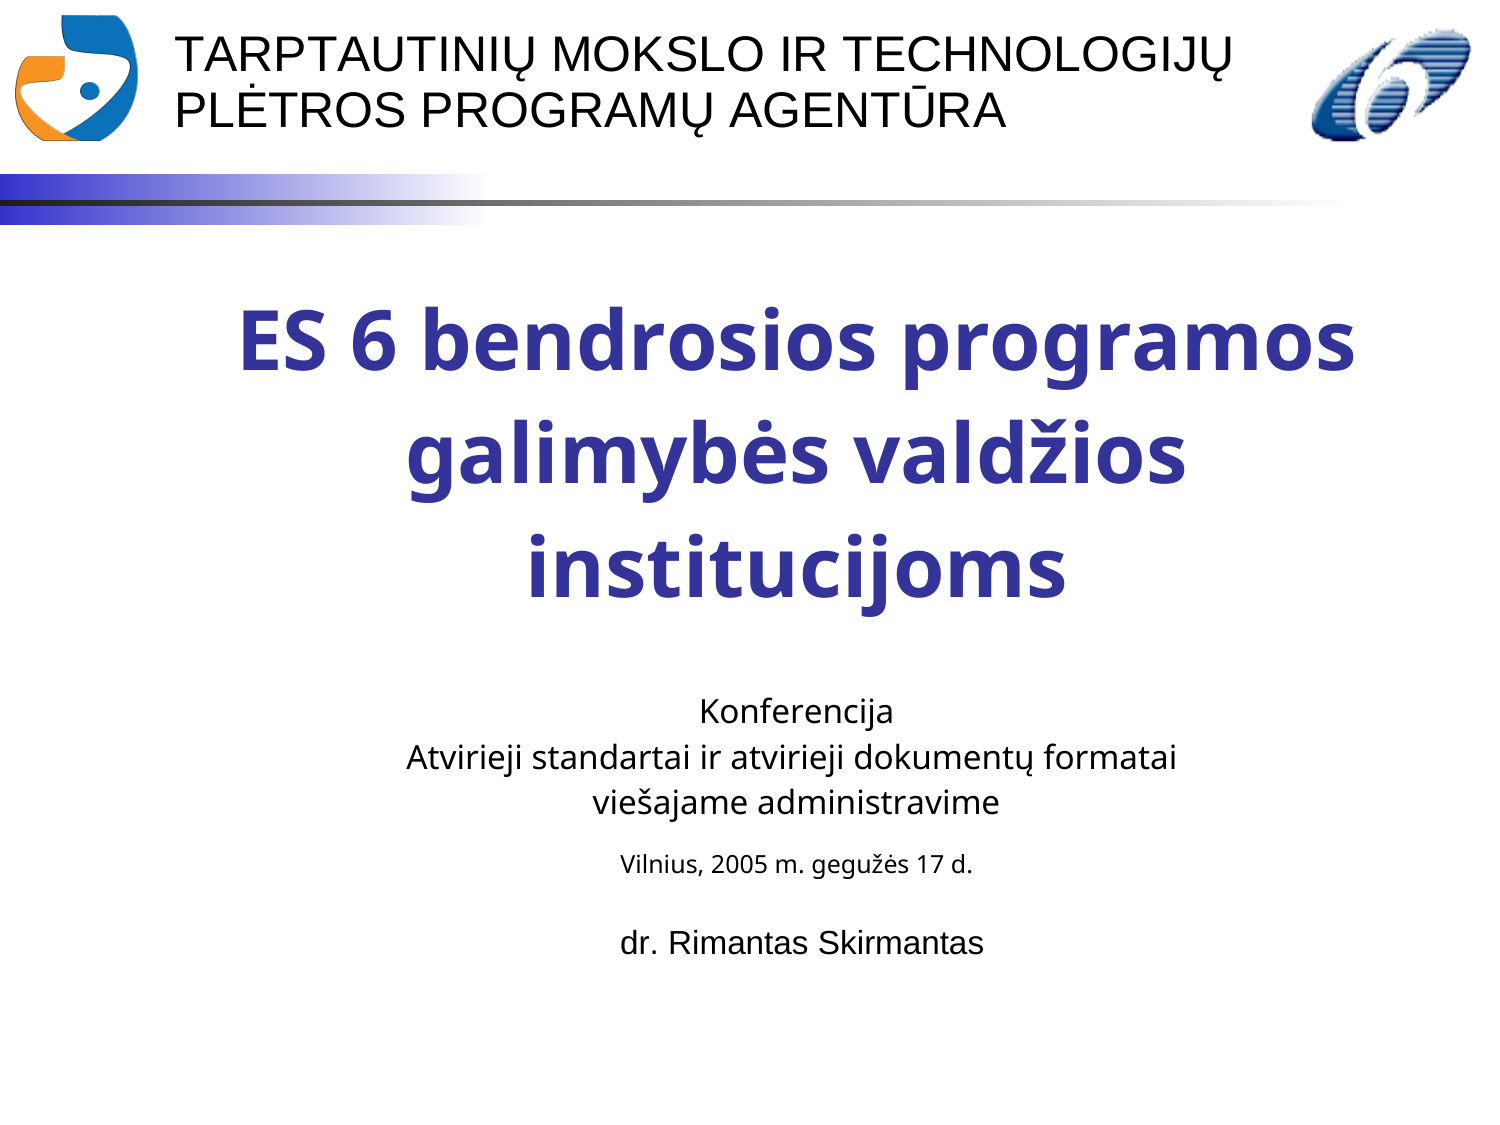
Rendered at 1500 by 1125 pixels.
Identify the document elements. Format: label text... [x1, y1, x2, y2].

title ES 6 bendrosios programos galimybės valdžios institucijoms [159, 294, 1435, 610]
subtitle dr. Rimantas Skirmantas [277, 916, 1328, 988]
text_box Konferencija Atvirieji standartai ir atvirieji dokumentų formatai viešajame administravime Vilnius, 2005 m. gegužės 17 d. [159, 680, 1435, 861]
picture [1305, 22, 1477, 152]
picture [15, 15, 138, 141]
